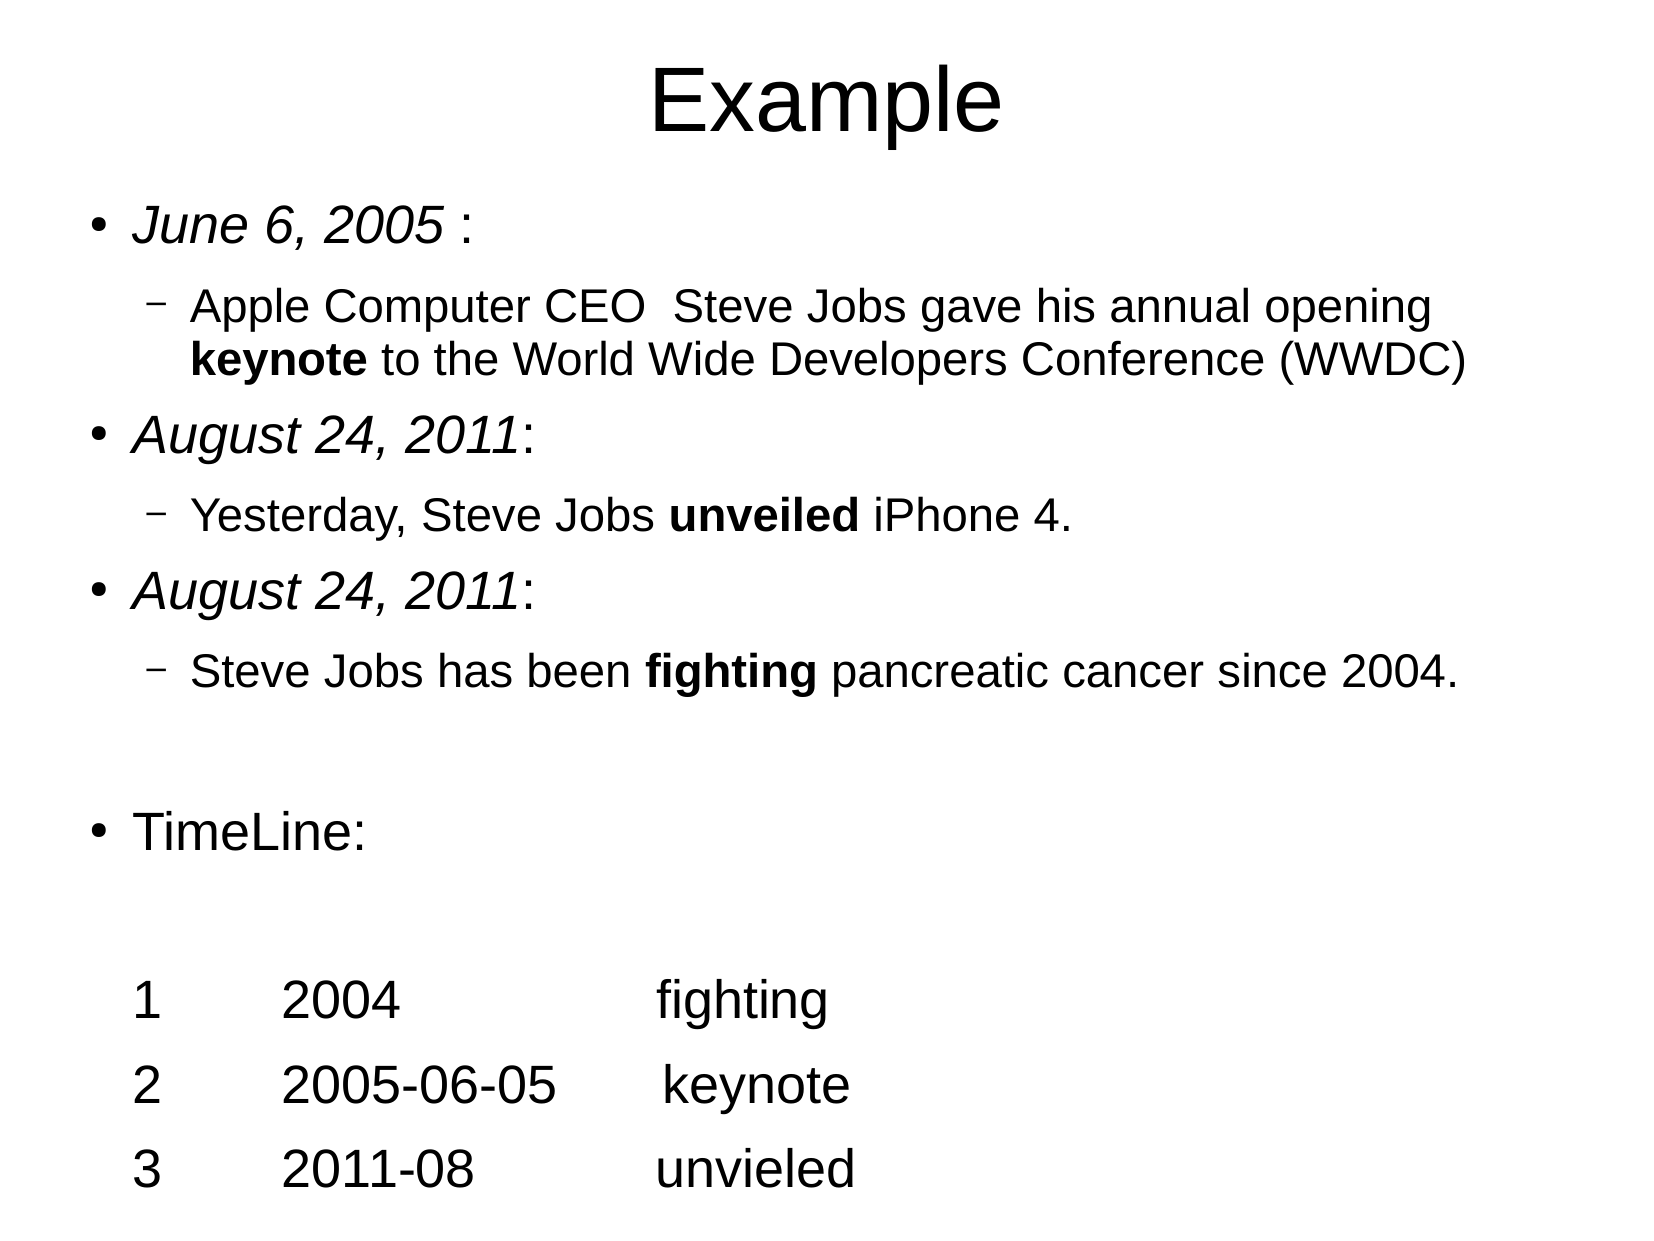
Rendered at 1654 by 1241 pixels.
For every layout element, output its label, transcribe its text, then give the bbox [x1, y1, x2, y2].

title Example [82, 48, 1571, 152]
list June 6, 2005 : Apple Computer CEO Steve Jobs gave his annual opening keynote to the World Wide Developers Conference (WWDC) August 24, 2011: Yesterday, Steve Jobs unveiled iPhone 4. August 24, 2011: Steve Jobs has been fighting pancreatic cancer since 2004. TimeLine: 1 2004 fighting 2 2005-06-05 keynote 3 2011-08 unvieled [74, 195, 1531, 1201]
